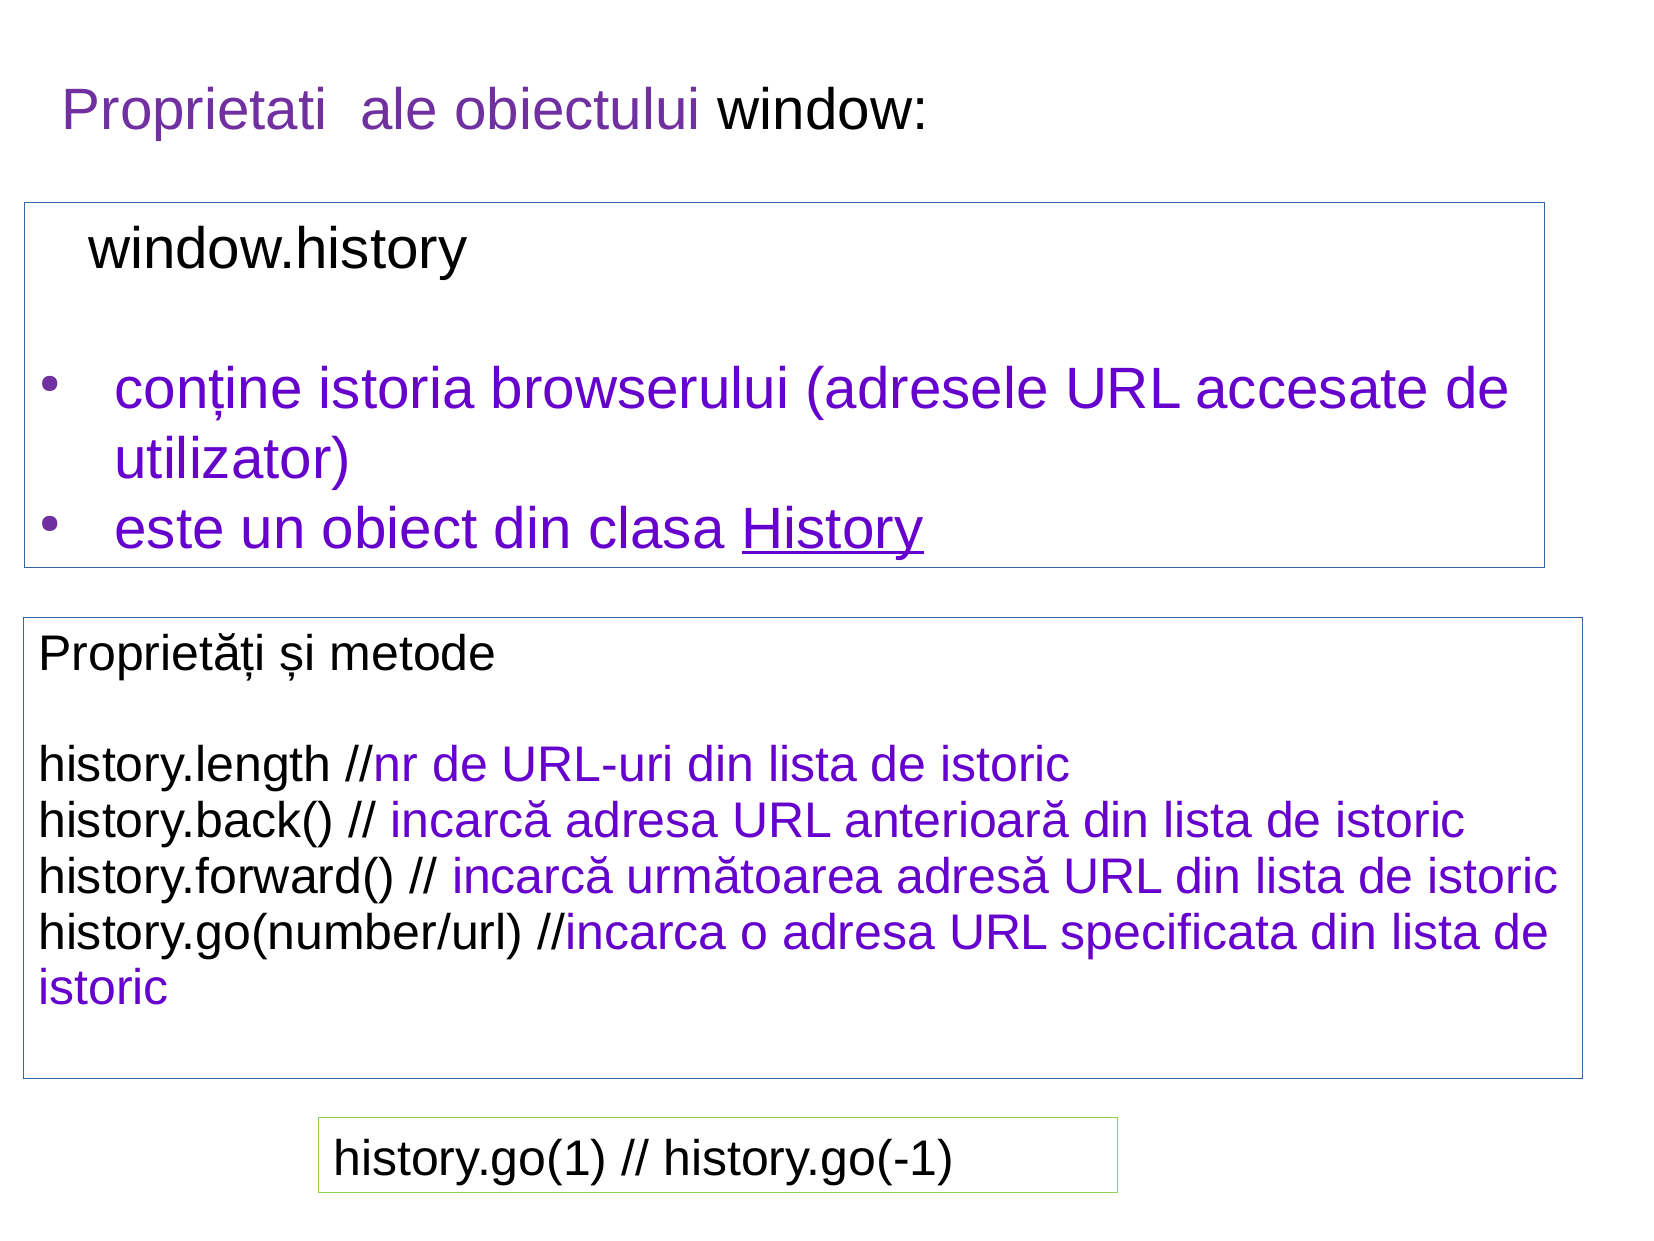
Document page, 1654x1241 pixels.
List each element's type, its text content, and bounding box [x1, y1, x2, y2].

text_box Proprietăți și metode history.length //nr de URL-uri din lista de istoric history.back() // incarcă adresa URL anterioară din lista de istoric history.forward() // incarcă următoarea adresă URL din lista de istoric history.go(number/url) //incarca o adresa URL specificata din lista de istoric [23, 617, 1583, 1079]
text_box history.go(1) // history.go(-1) [318, 1117, 1118, 1193]
text_box window.history conține istoria browserului (adresele URL accesate de utilizator) este un obiect din clasa History [24, 202, 1545, 568]
text_box Proprietati ale obiectului window: [47, 69, 944, 150]
